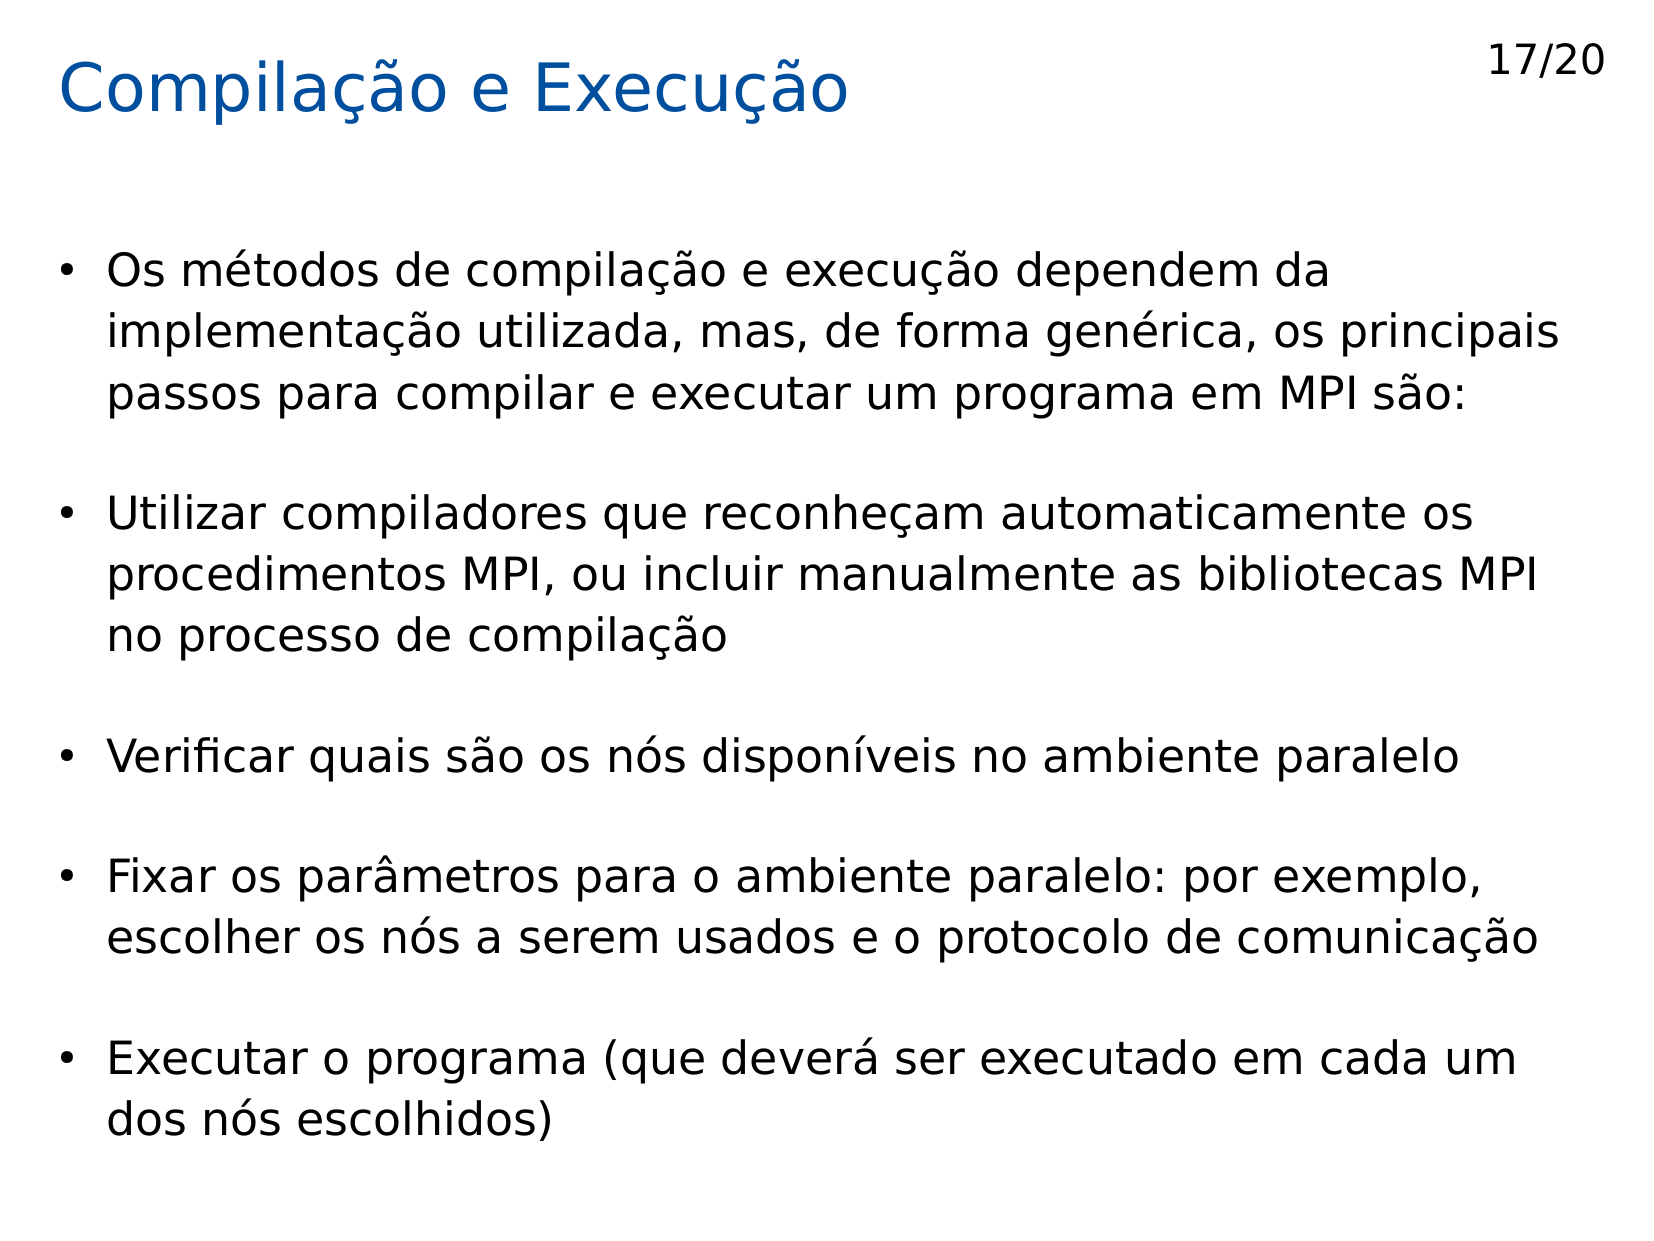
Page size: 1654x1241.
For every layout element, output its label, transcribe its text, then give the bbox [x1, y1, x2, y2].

title Compilação e Execução [59, 29, 1506, 148]
list Os métodos de compilação e execução dependem da implementação utilizada, mas, de forma genérica, os principais passos para compilar e executar um programa em MPI são: Utilizar compiladores que reconheçam automaticamente os procedimentos MPI, ou incluir manualmente as bibliotecas MPI no processo de compilação Verificar quais são os nós disponíveis no ambiente paralelo Fixar os parâmetros para o ambiente paralelo: por exemplo, escolher os nós a serem usados e o protocolo de comunicação Executar o programa (que deverá ser executado em cada um dos nós escolhidos) [59, 236, 1595, 1211]
